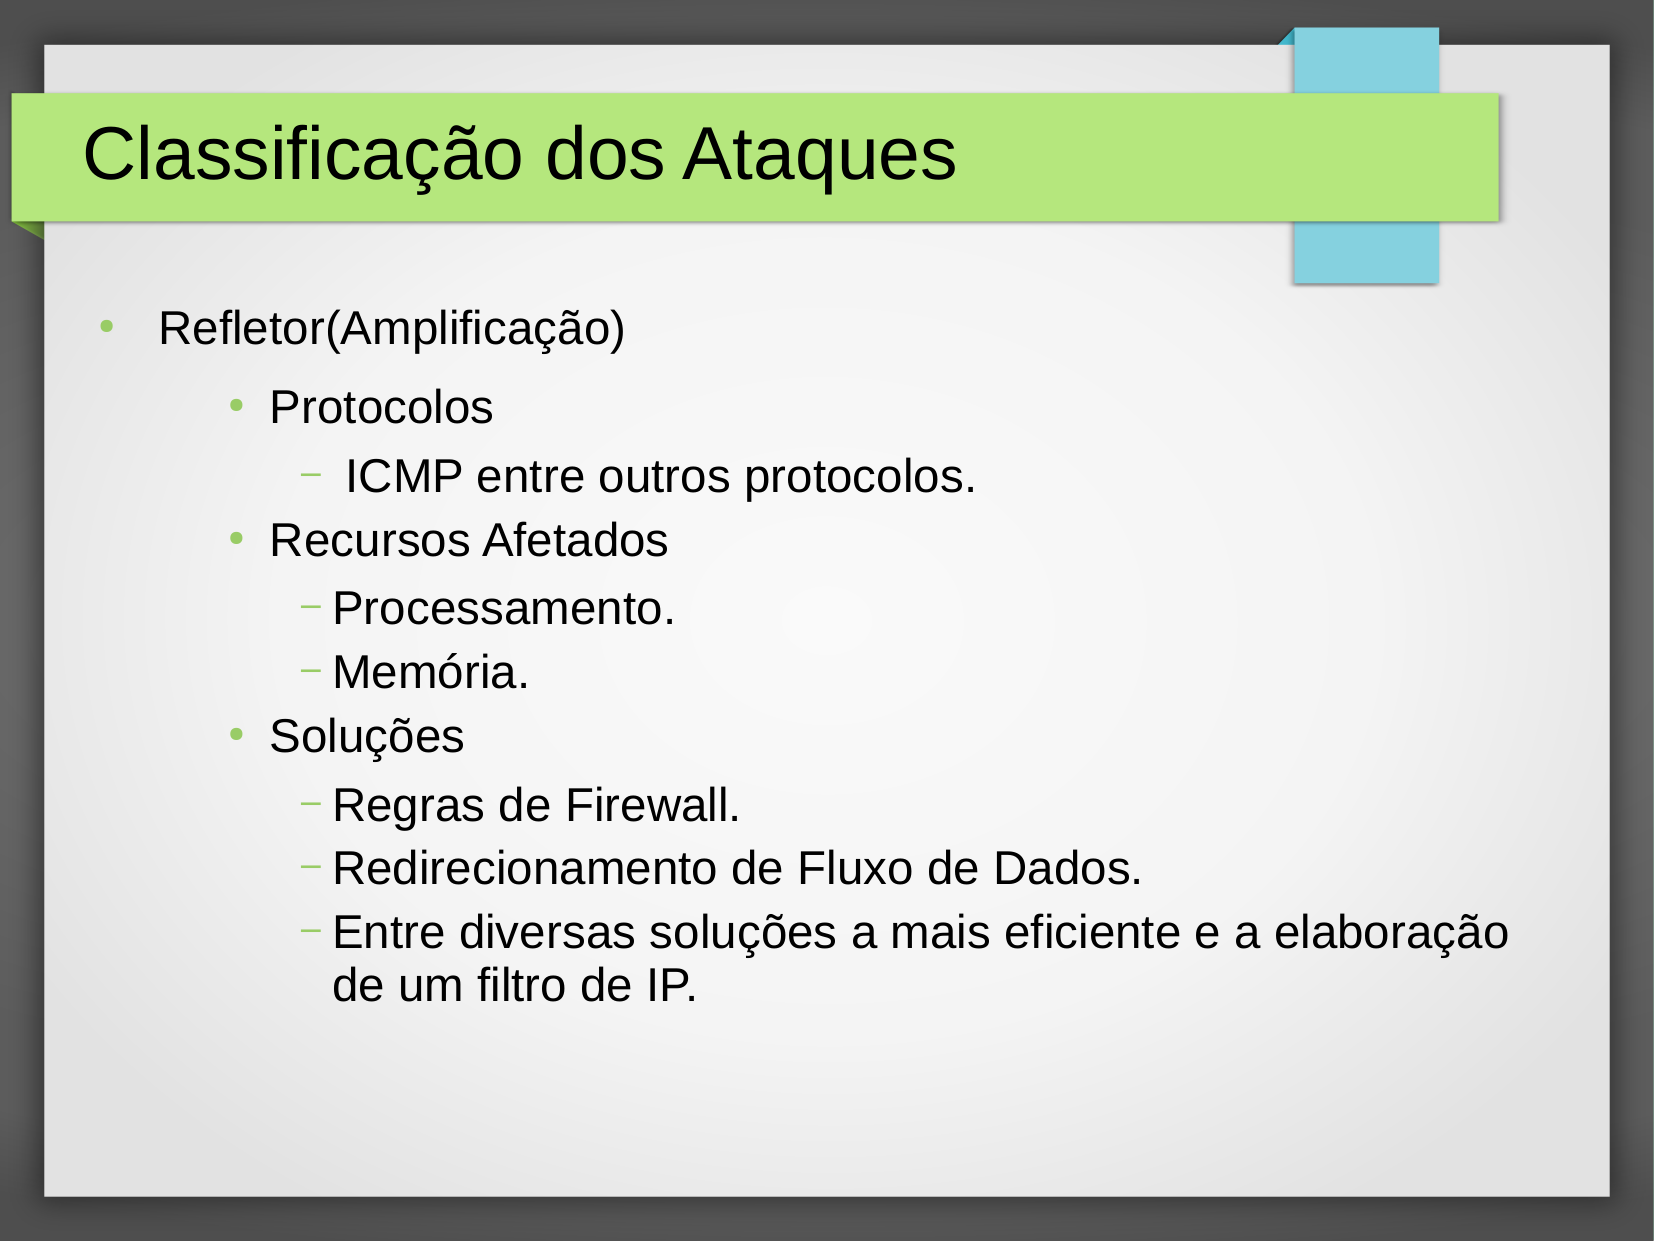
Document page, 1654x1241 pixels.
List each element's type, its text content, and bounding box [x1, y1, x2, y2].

list Refletor(Amplificação) Protocolos ICMP entre outros protocolos. Recursos Afetados Processamento. Memória. Soluções Regras de Firewall. Redirecionamento de Fluxo de Dados. Entre diversas soluções a mais eficiente e a elaboração de um filtro de IP. [82, 301, 1571, 1021]
title Classificação dos Ataques [82, 94, 1264, 213]
picture [0, 0, 1654, 1241]
